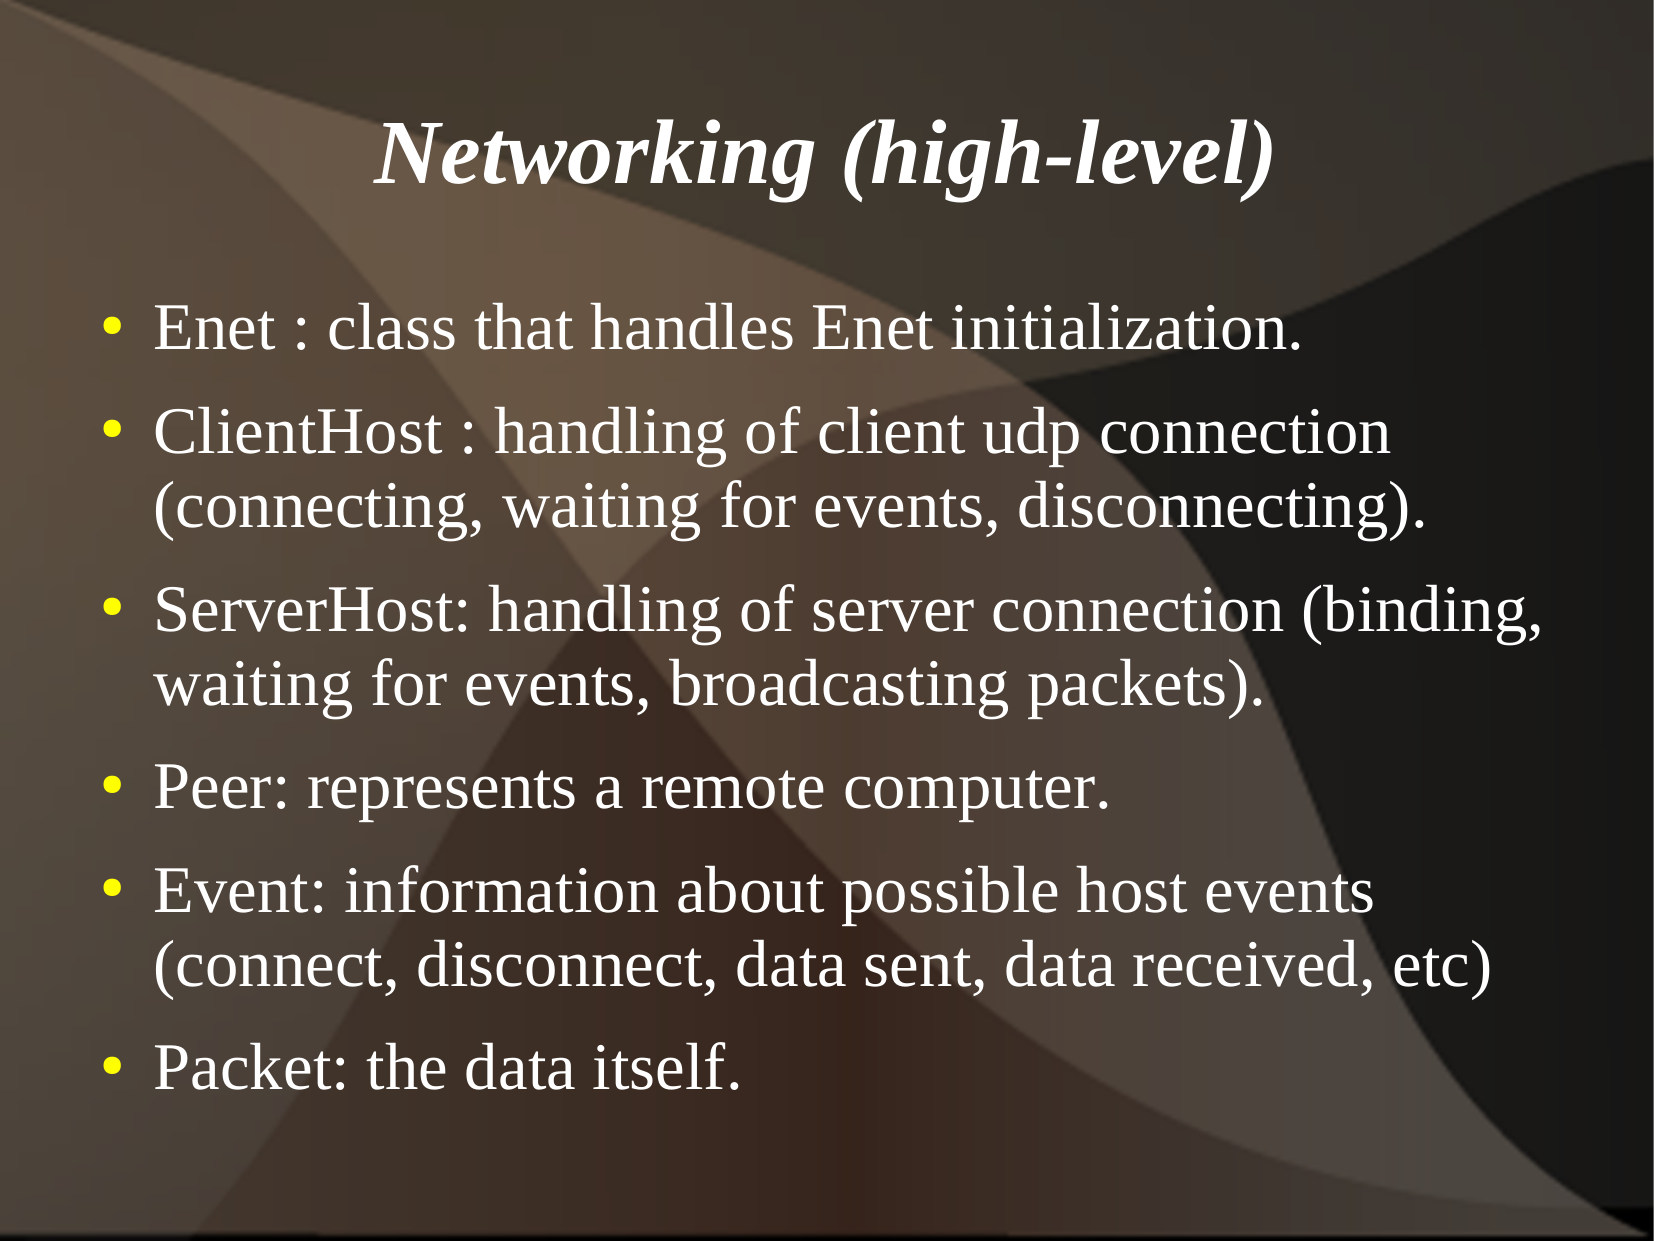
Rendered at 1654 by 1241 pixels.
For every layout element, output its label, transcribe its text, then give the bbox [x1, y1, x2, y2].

picture [0, 0, 1654, 1241]
title Networking (high-level) [82, 49, 1571, 257]
list Enet : class that handles Enet initialization. ClientHost : handling of client udp connection (connecting, waiting for events, disconnecting). ServerHost: handling of server connection (binding, waiting for events, broadcasting packets). Peer: represents a remote computer. Event: information about possible host events (connect, disconnect, data sent, data received, etc) Packet: the data itself. [82, 290, 1571, 1105]
